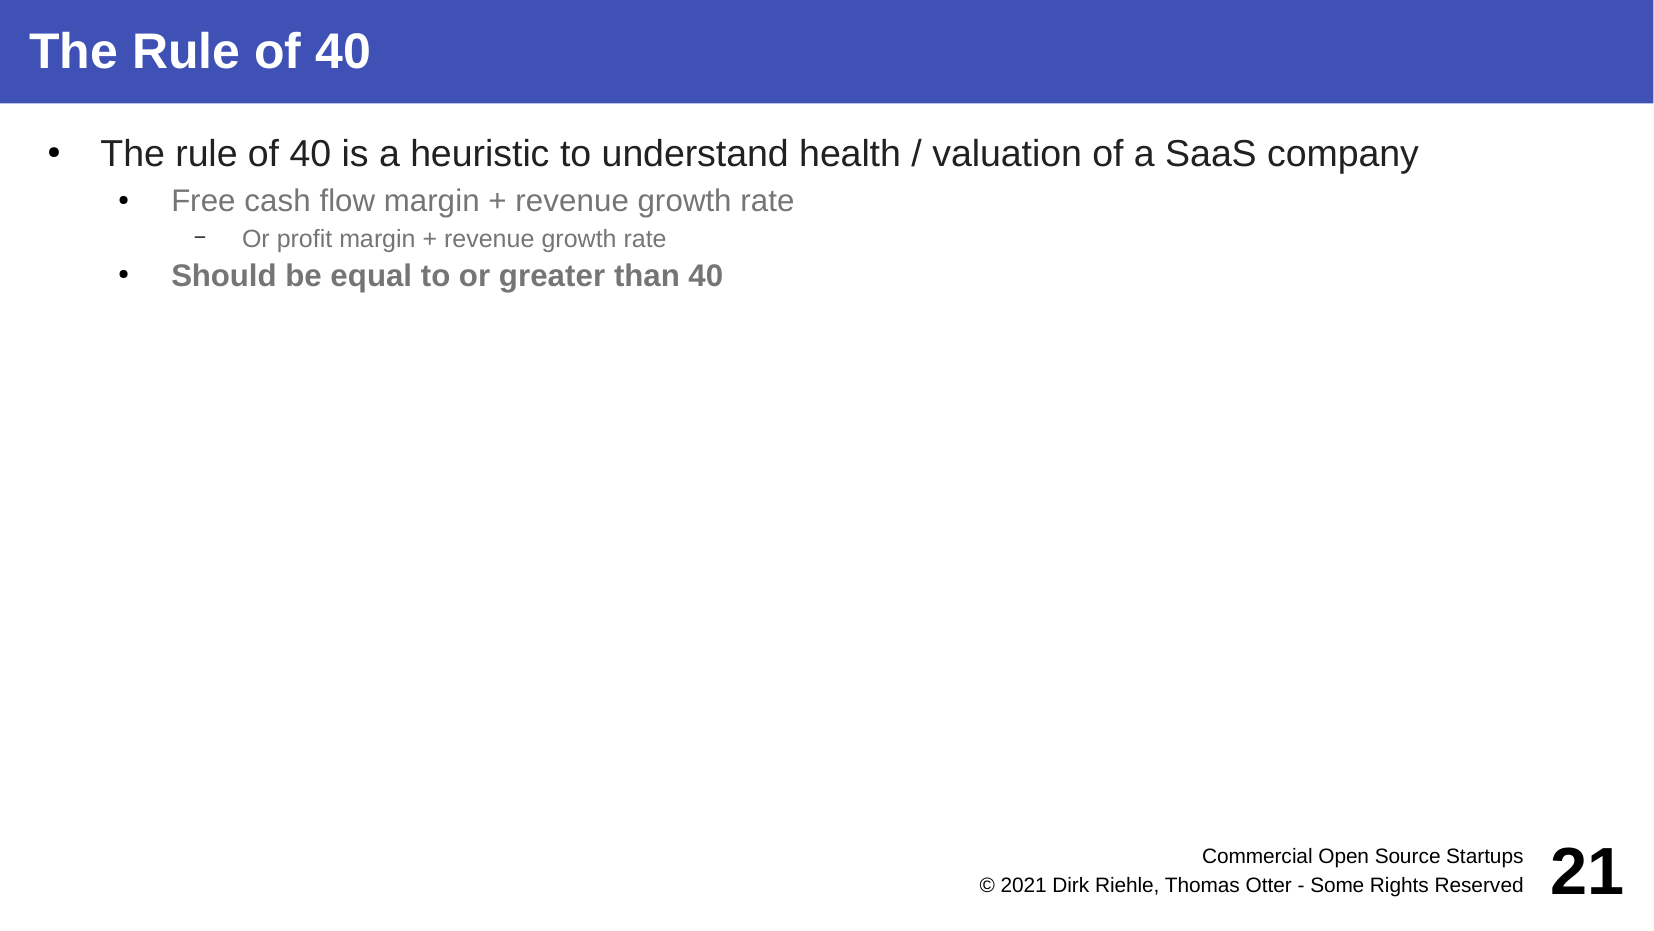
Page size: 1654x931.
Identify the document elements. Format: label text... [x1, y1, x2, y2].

list The rule of 40 is a heuristic to understand health / valuation of a SaaS company Free cash flow margin + revenue growth rate Or profit margin + revenue growth rate Should be equal to or greater than 40 [29, 132, 1625, 813]
title The Rule of 40 [0, 0, 1654, 104]
